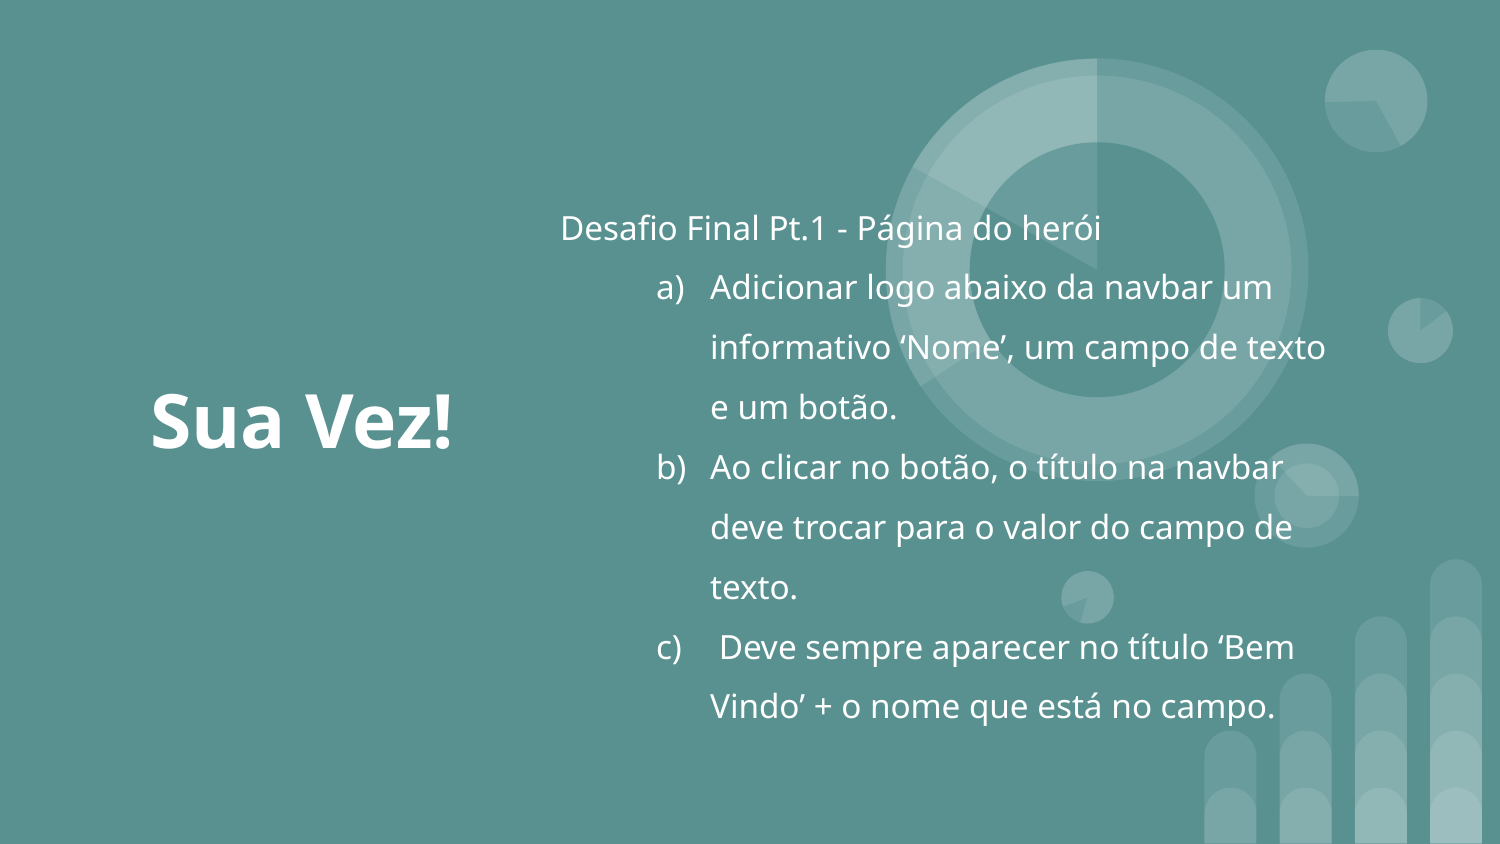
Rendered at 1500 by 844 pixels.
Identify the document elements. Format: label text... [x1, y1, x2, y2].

subtitle Desafio Final Pt.1 - Página do herói Adicionar logo abaixo da navbar um informativo ‘Nome’, um campo de texto e um botão. Ao clicar no botão, o título na navbar deve trocar para o valor do campo de texto. Deve sempre aparecer no título ‘Bem Vindo’ + o nome que está no campo. [545, 171, 1367, 820]
title Sua Vez! [135, 264, 545, 572]
